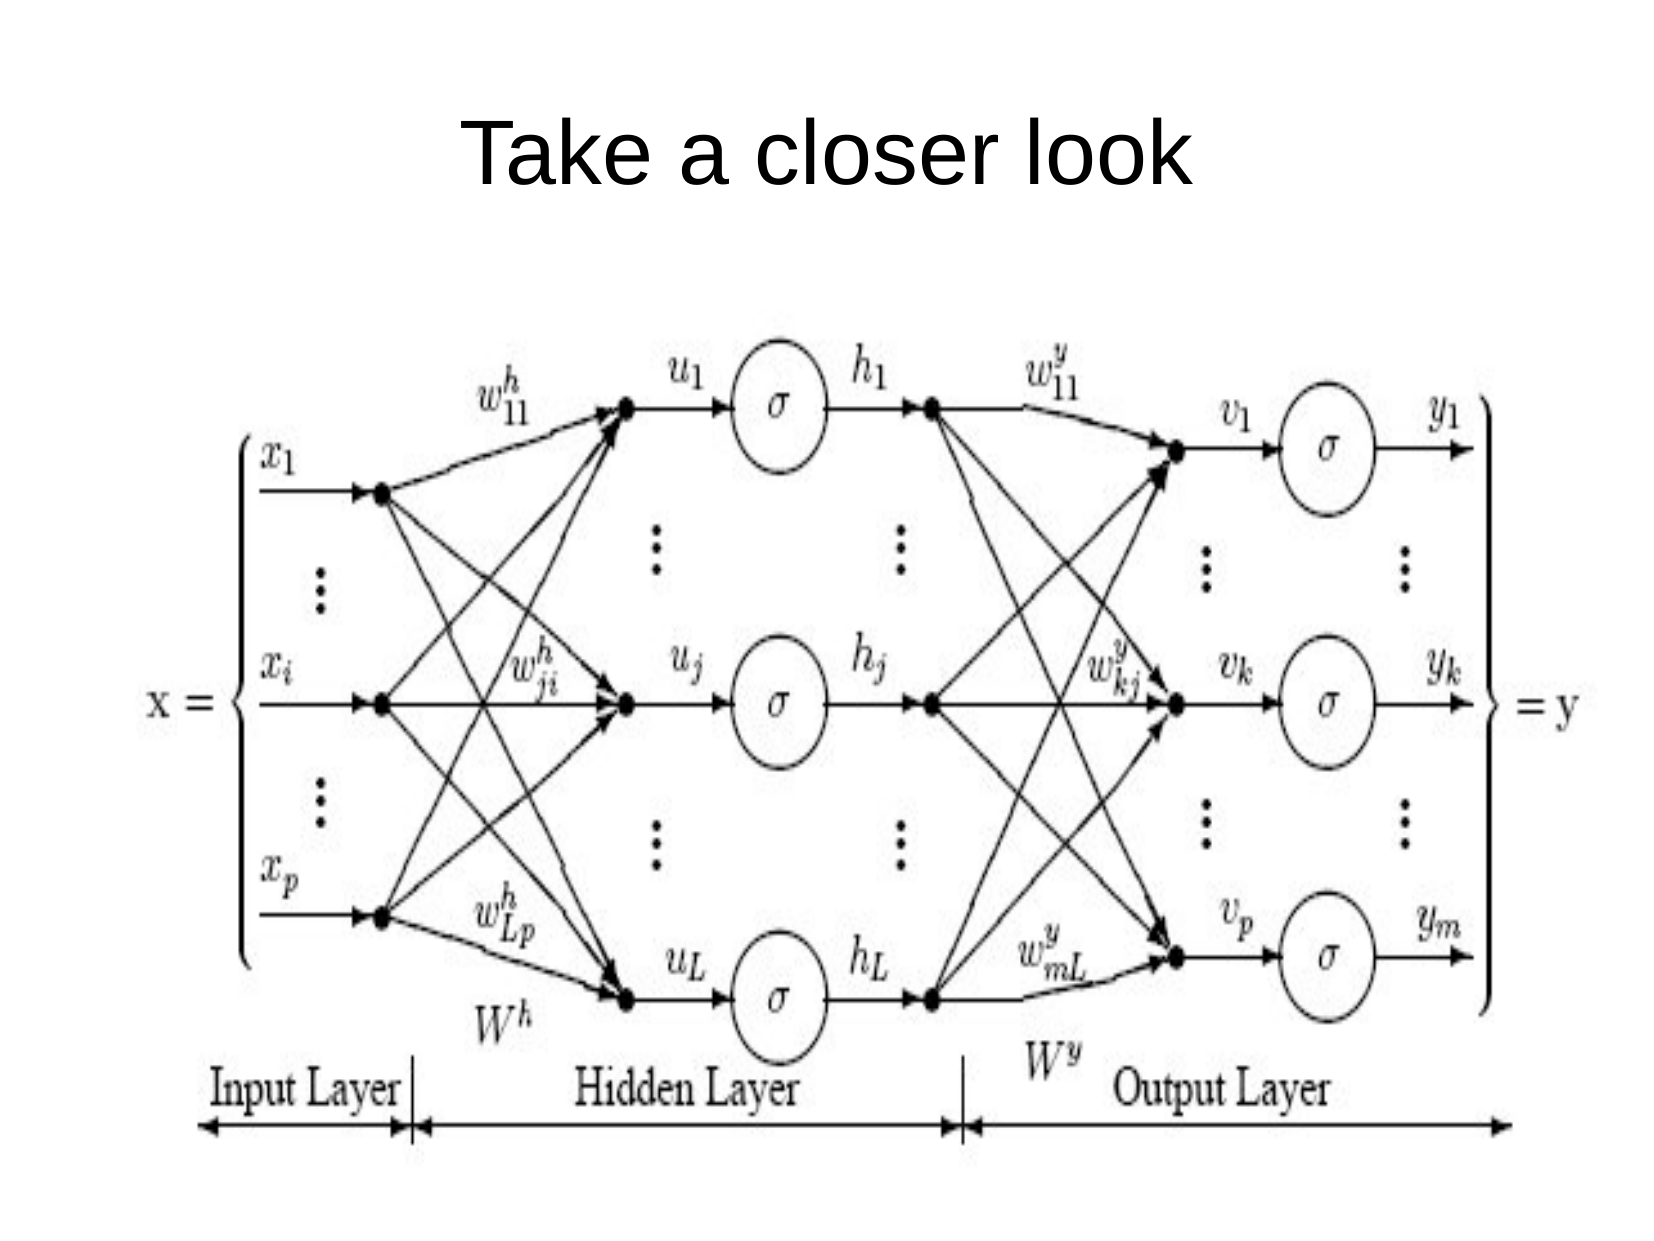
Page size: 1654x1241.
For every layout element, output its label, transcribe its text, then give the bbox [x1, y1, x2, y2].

title Take a closer look [82, 49, 1571, 257]
picture [75, 284, 1621, 1186]
